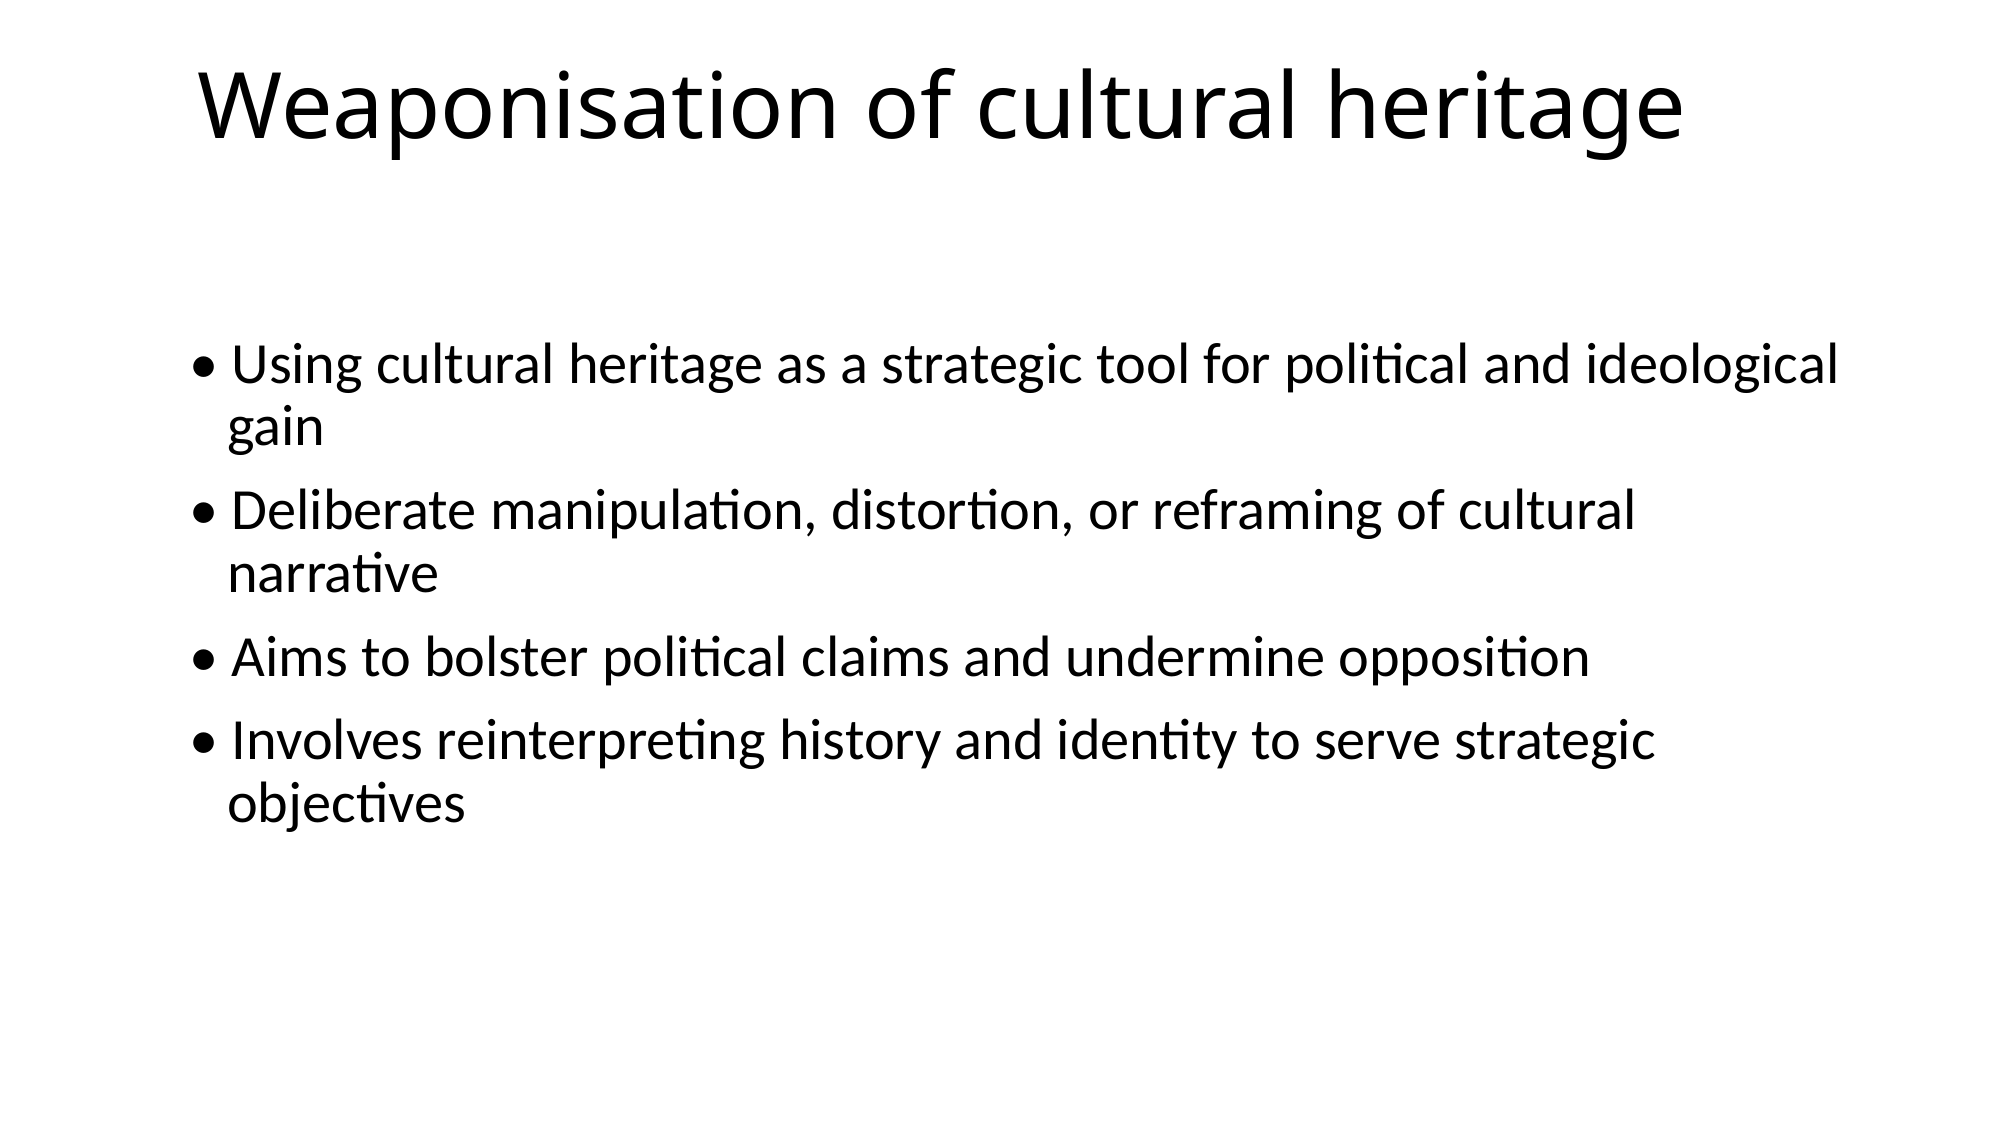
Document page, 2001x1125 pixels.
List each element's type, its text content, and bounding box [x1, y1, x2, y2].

list • Using cultural heritage as a strategic tool for political and ideological gain • Deliberate manipulation, distortion, or reframing of cultural narrative • Aims to bolster political claims and undermine opposition • Involves reinterpreting history and identity to serve strategic objectives [137, 325, 1863, 1040]
title Weaponisation of cultural heritage [80, 0, 1806, 218]
